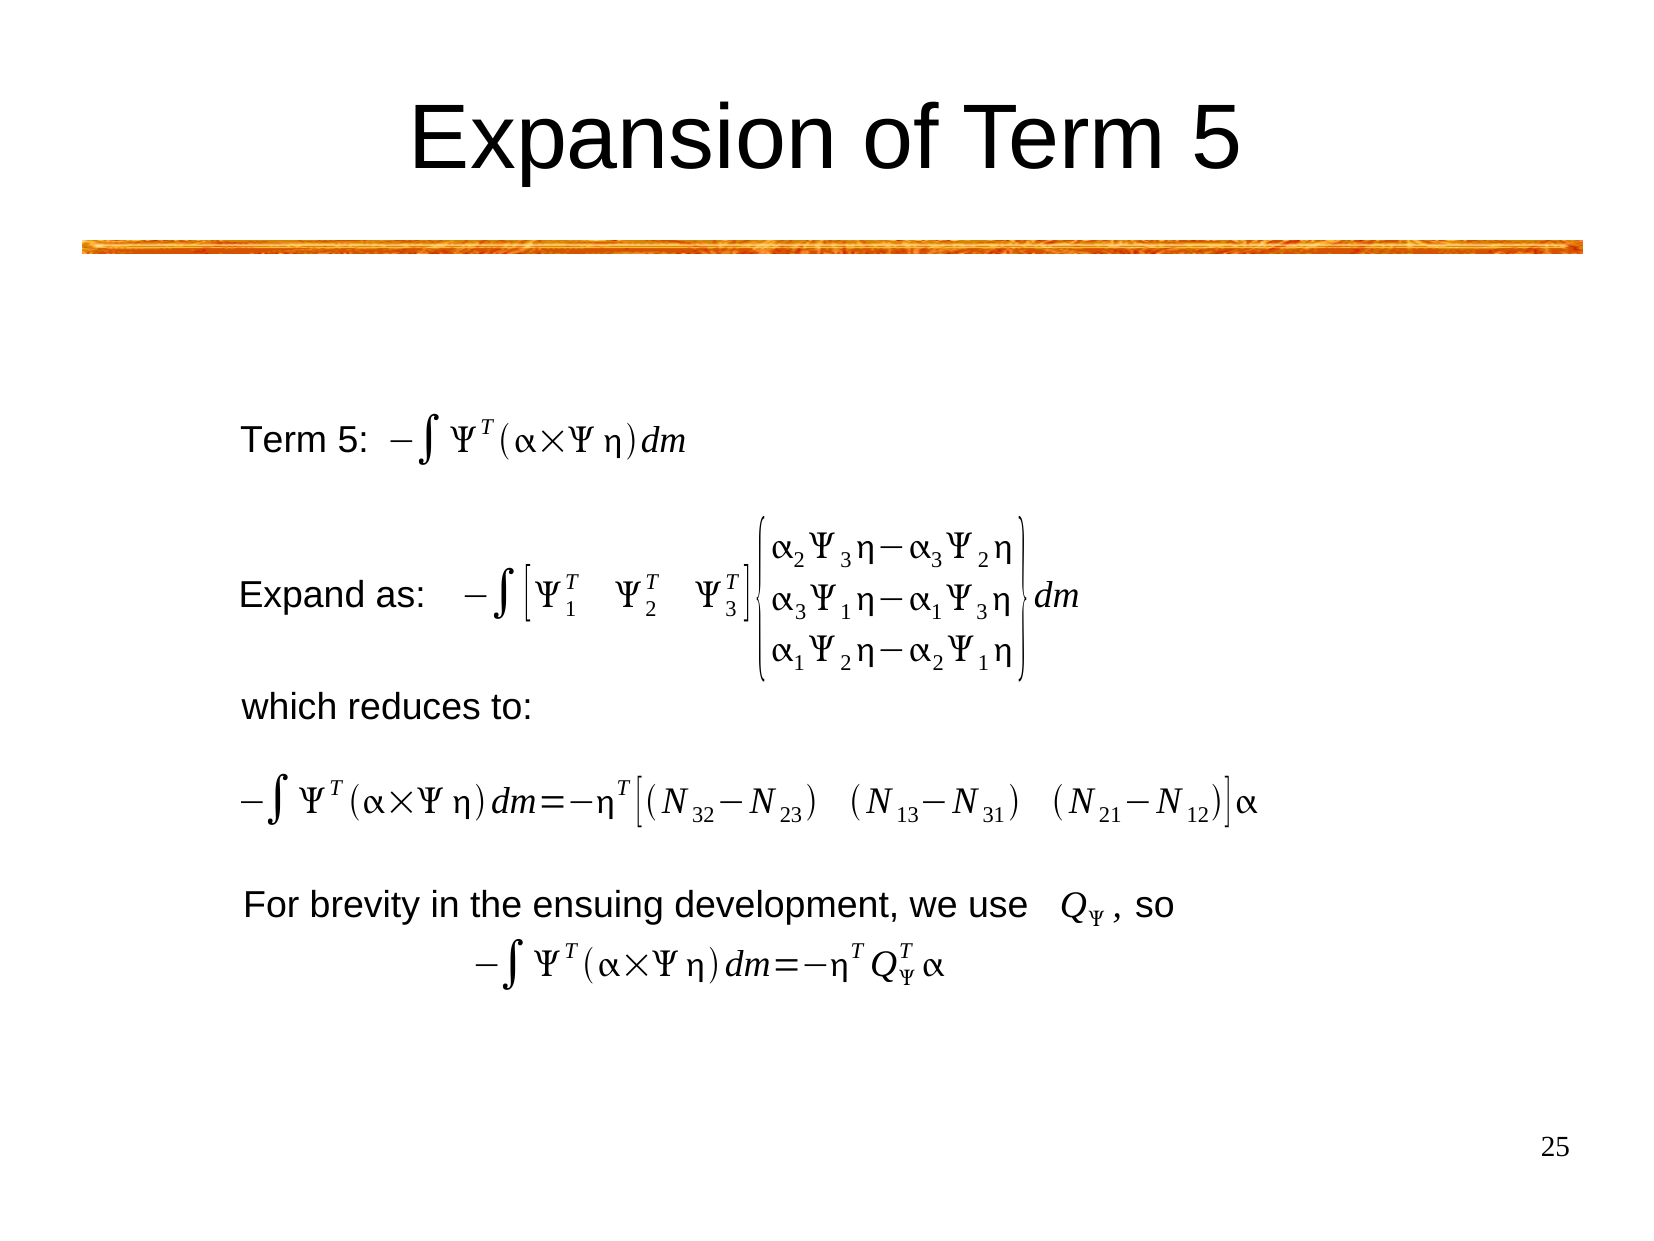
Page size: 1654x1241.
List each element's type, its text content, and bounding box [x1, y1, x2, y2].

chart [230, 411, 1265, 830]
picture [82, 240, 1583, 254]
title Expansion of Term 5 [82, 56, 1571, 218]
chart [236, 884, 1181, 994]
